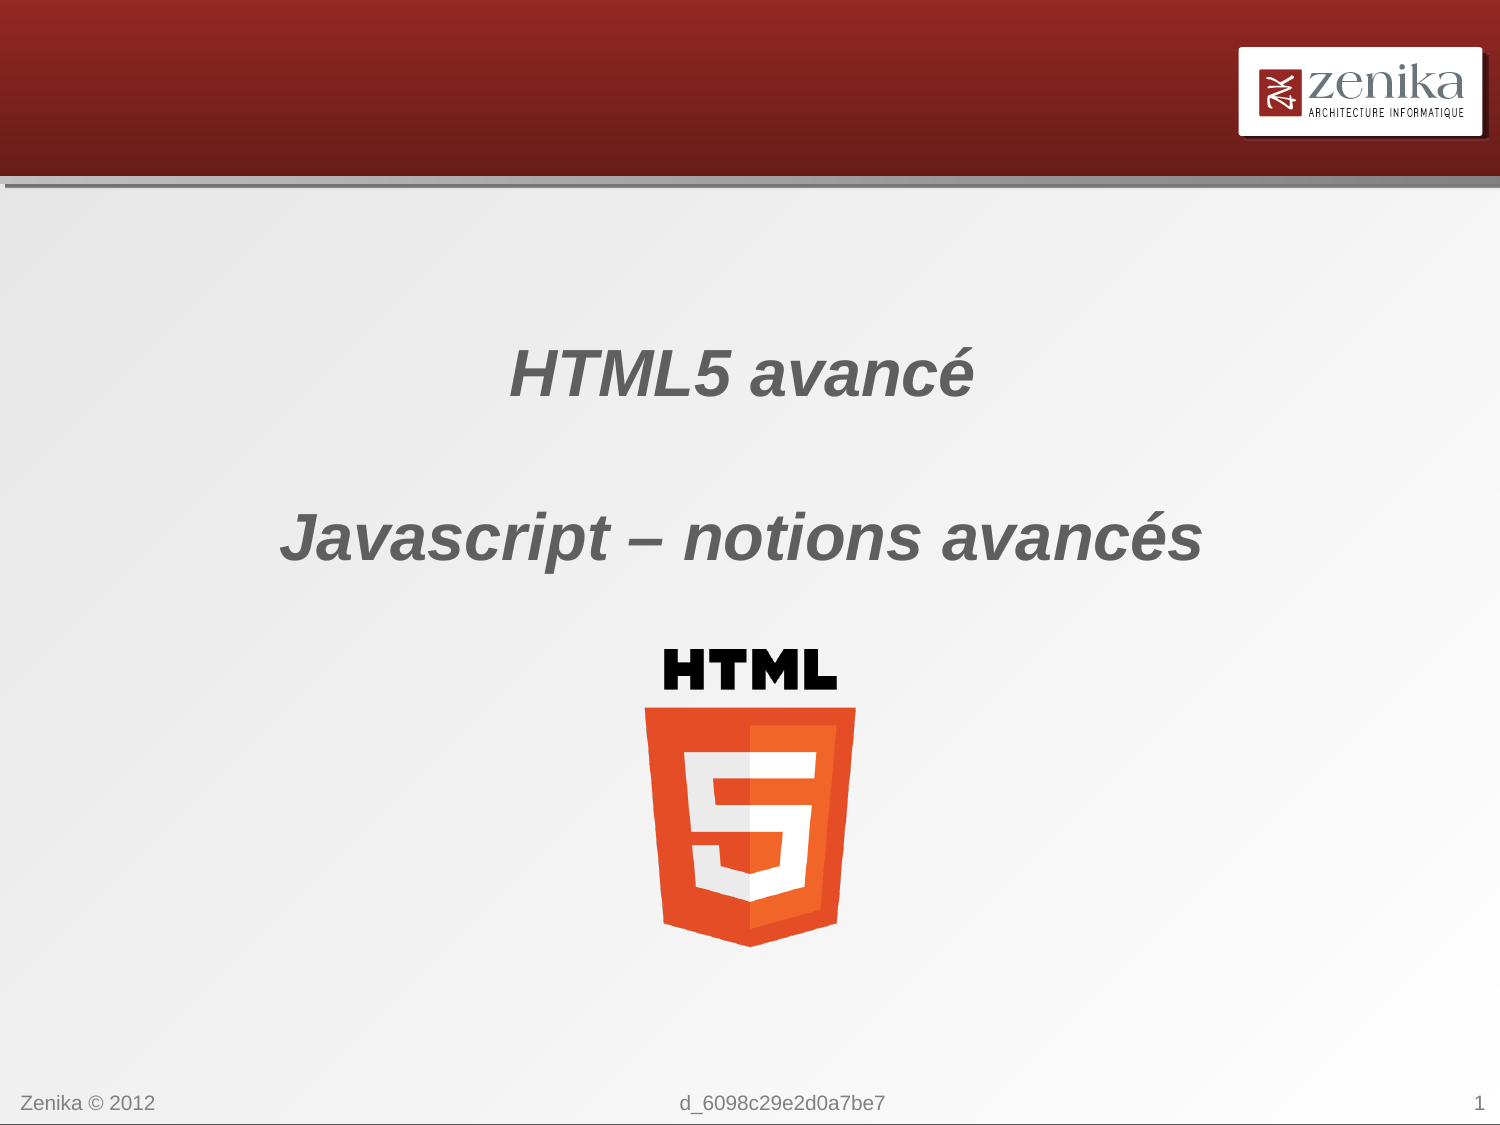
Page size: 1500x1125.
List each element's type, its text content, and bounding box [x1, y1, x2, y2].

picture [1257, 58, 1464, 125]
picture [601, 649, 899, 947]
text_box HTML5 avancé Javascript – notions avancés [50, 249, 1435, 1079]
